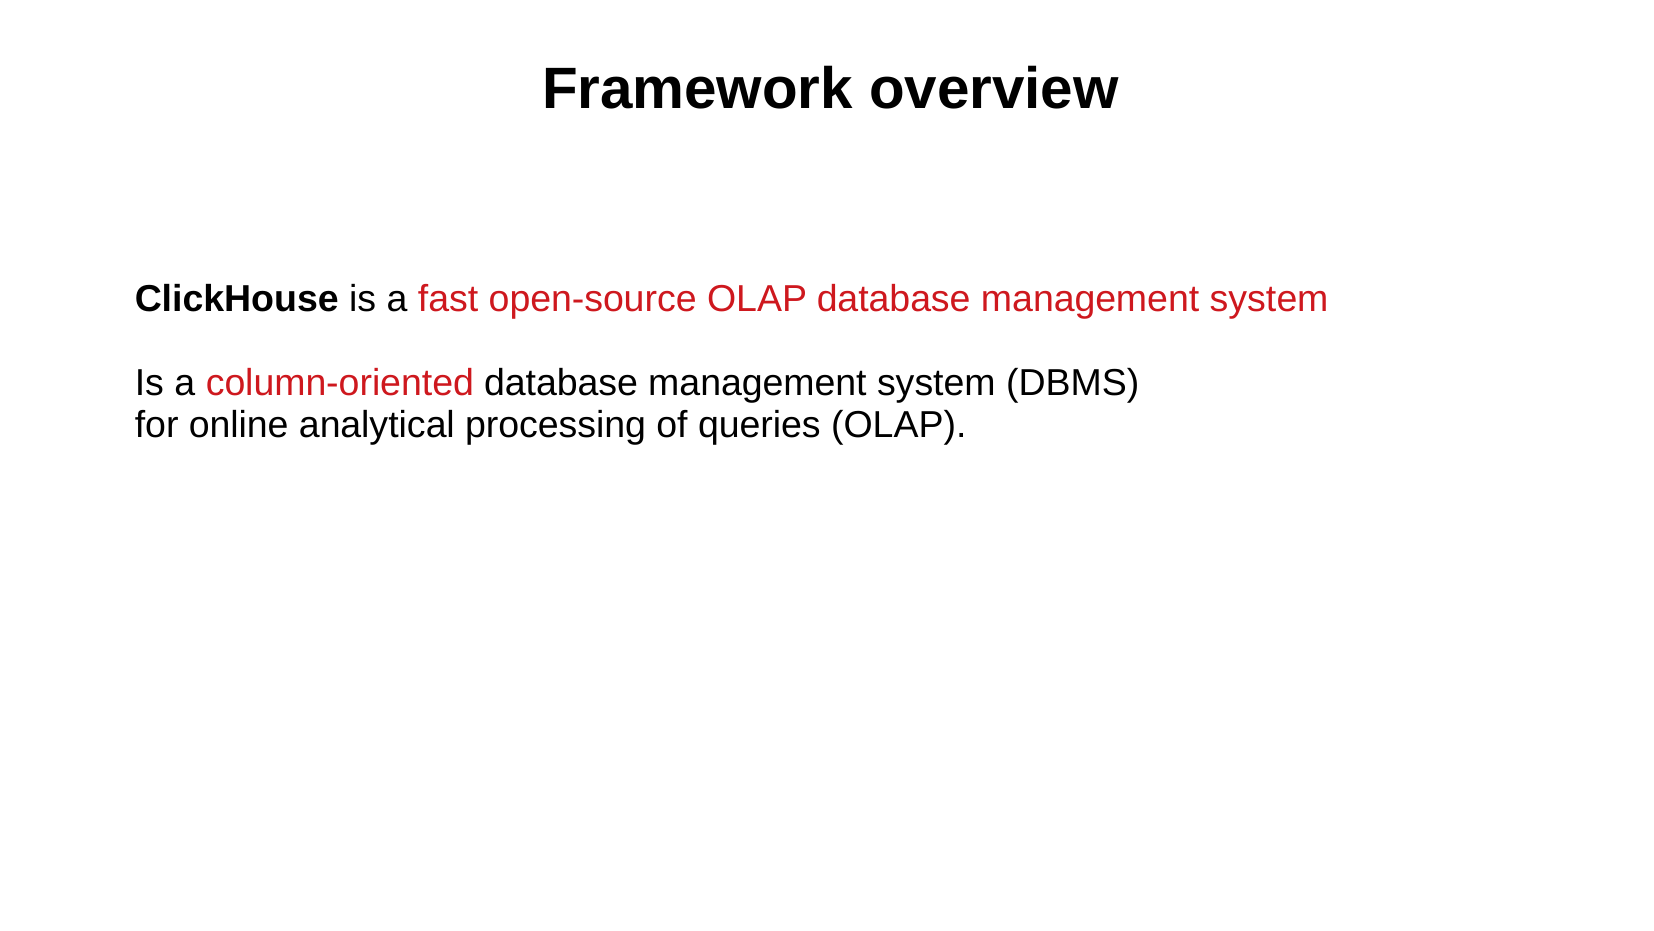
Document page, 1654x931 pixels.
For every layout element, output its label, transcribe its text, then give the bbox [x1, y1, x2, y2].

text_box Framework overview [527, 48, 1135, 129]
text_box ClickHouse is a fast open-source OLAP database management system Is a column-oriented database management system (DBMS) for online analytical processing of queries (OLAP). [120, 270, 1486, 495]
